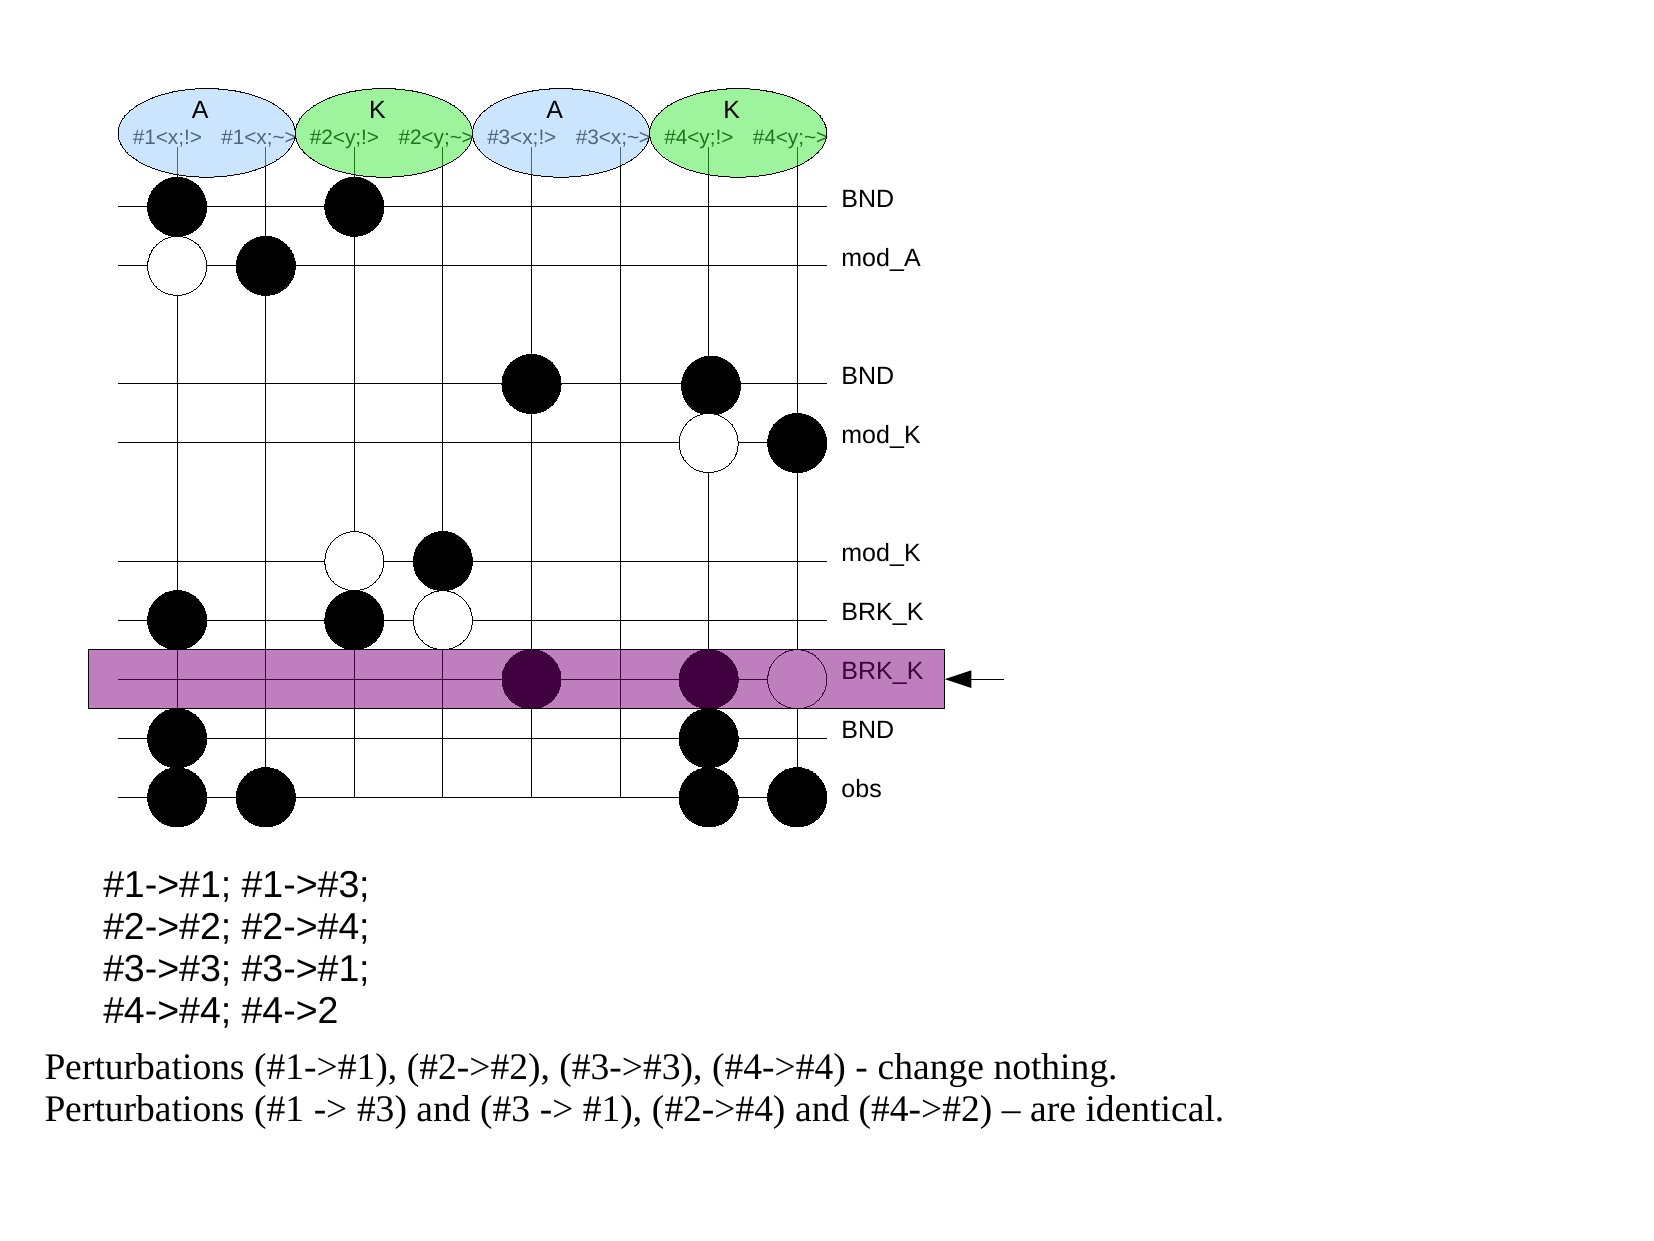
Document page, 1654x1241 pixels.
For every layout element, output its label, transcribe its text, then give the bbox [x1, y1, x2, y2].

text_box #2<y;~> [461, 141, 472, 156]
text_box BND [826, 177, 910, 236]
text_box obs [826, 767, 897, 827]
text_box A [177, 88, 224, 132]
text_box #3<x;!> [472, 138, 484, 156]
text_box K [354, 88, 401, 132]
text_box mod_K [826, 531, 937, 590]
text_box BND [826, 709, 910, 768]
text_box #2<y;!> [295, 139, 307, 156]
text_box [767, 413, 827, 473]
text_box #4<y;!> [649, 138, 661, 156]
text_box [236, 767, 296, 827]
text_box mod_K [826, 413, 937, 473]
text_box BRK_K [826, 590, 939, 649]
text_box Perturbations (#1->#1), (#2->#2), (#3->#3), (#4->#4) - change nothing. Perturbations (#1 -> #3) and (#3 -> #1), (#2->#4) and (#4->#2) – are identical. [29, 1038, 1241, 1182]
text_box [501, 354, 562, 414]
text_box [767, 767, 827, 827]
text_box #3<x;~> [638, 142, 649, 156]
text_box #1<x;~> [284, 141, 295, 156]
text_box #1<x;!> [118, 140, 129, 156]
text_box A [531, 88, 578, 132]
text_box #1->#1; #1->#3; #2->#2; #2->#4; #3->#3; #3->#1; #4->#4; #4->2 [88, 856, 385, 1040]
text_box K [708, 88, 756, 132]
text_box [236, 236, 296, 296]
text_box [118, 89, 827, 178]
text_box BND [826, 354, 910, 413]
text_box #4<y;~> [815, 118, 843, 156]
text_box [88, 531, 945, 827]
text_box [147, 177, 207, 296]
text_box [679, 356, 741, 473]
text_box [324, 177, 384, 237]
text_box mod_A [826, 236, 937, 296]
